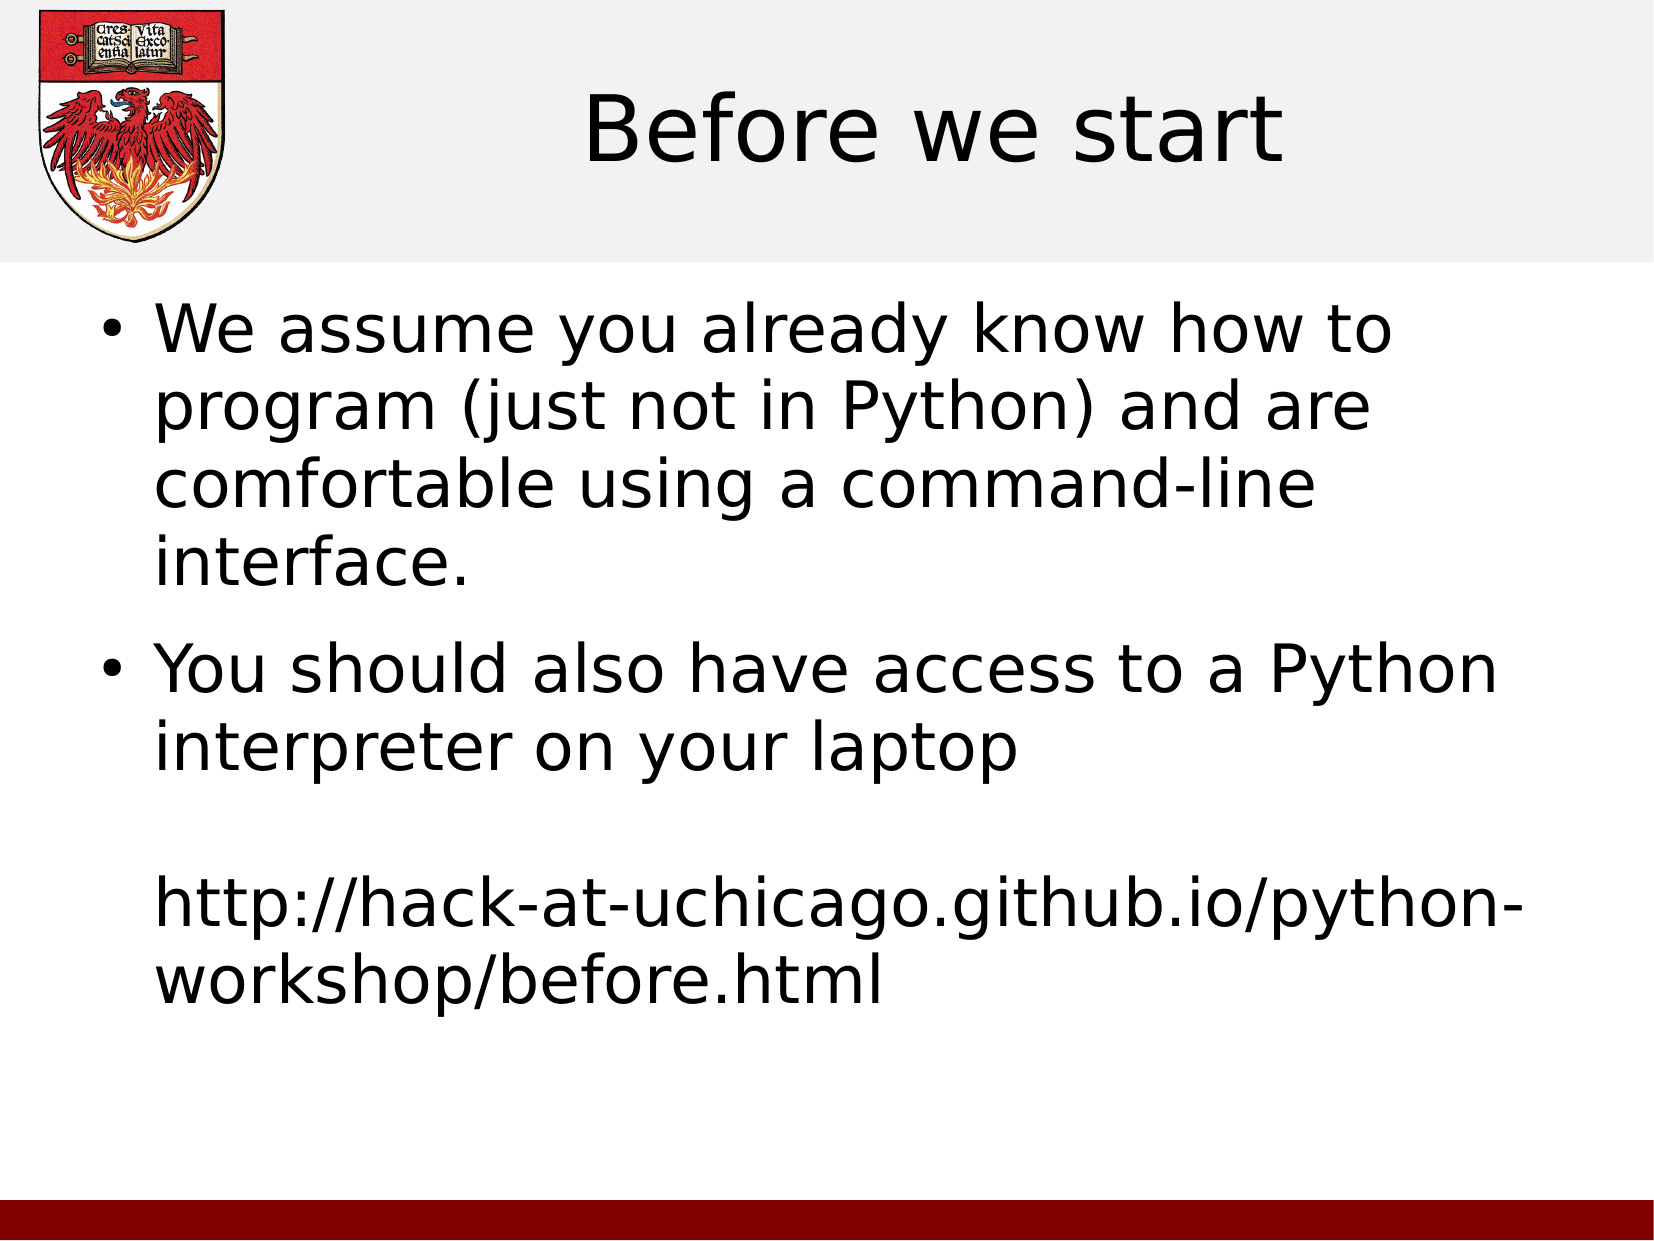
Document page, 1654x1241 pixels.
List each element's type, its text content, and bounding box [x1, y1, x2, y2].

title Before we start [298, 25, 1570, 233]
picture [37, 9, 226, 244]
list We assume you already know how to program (just not in Python) and are comfortable using a command-line interface. You should also have access to a Python interpreter on your laptop http://hack-at-uchicago.github.io/python-workshop/before.html [82, 290, 1571, 1020]
